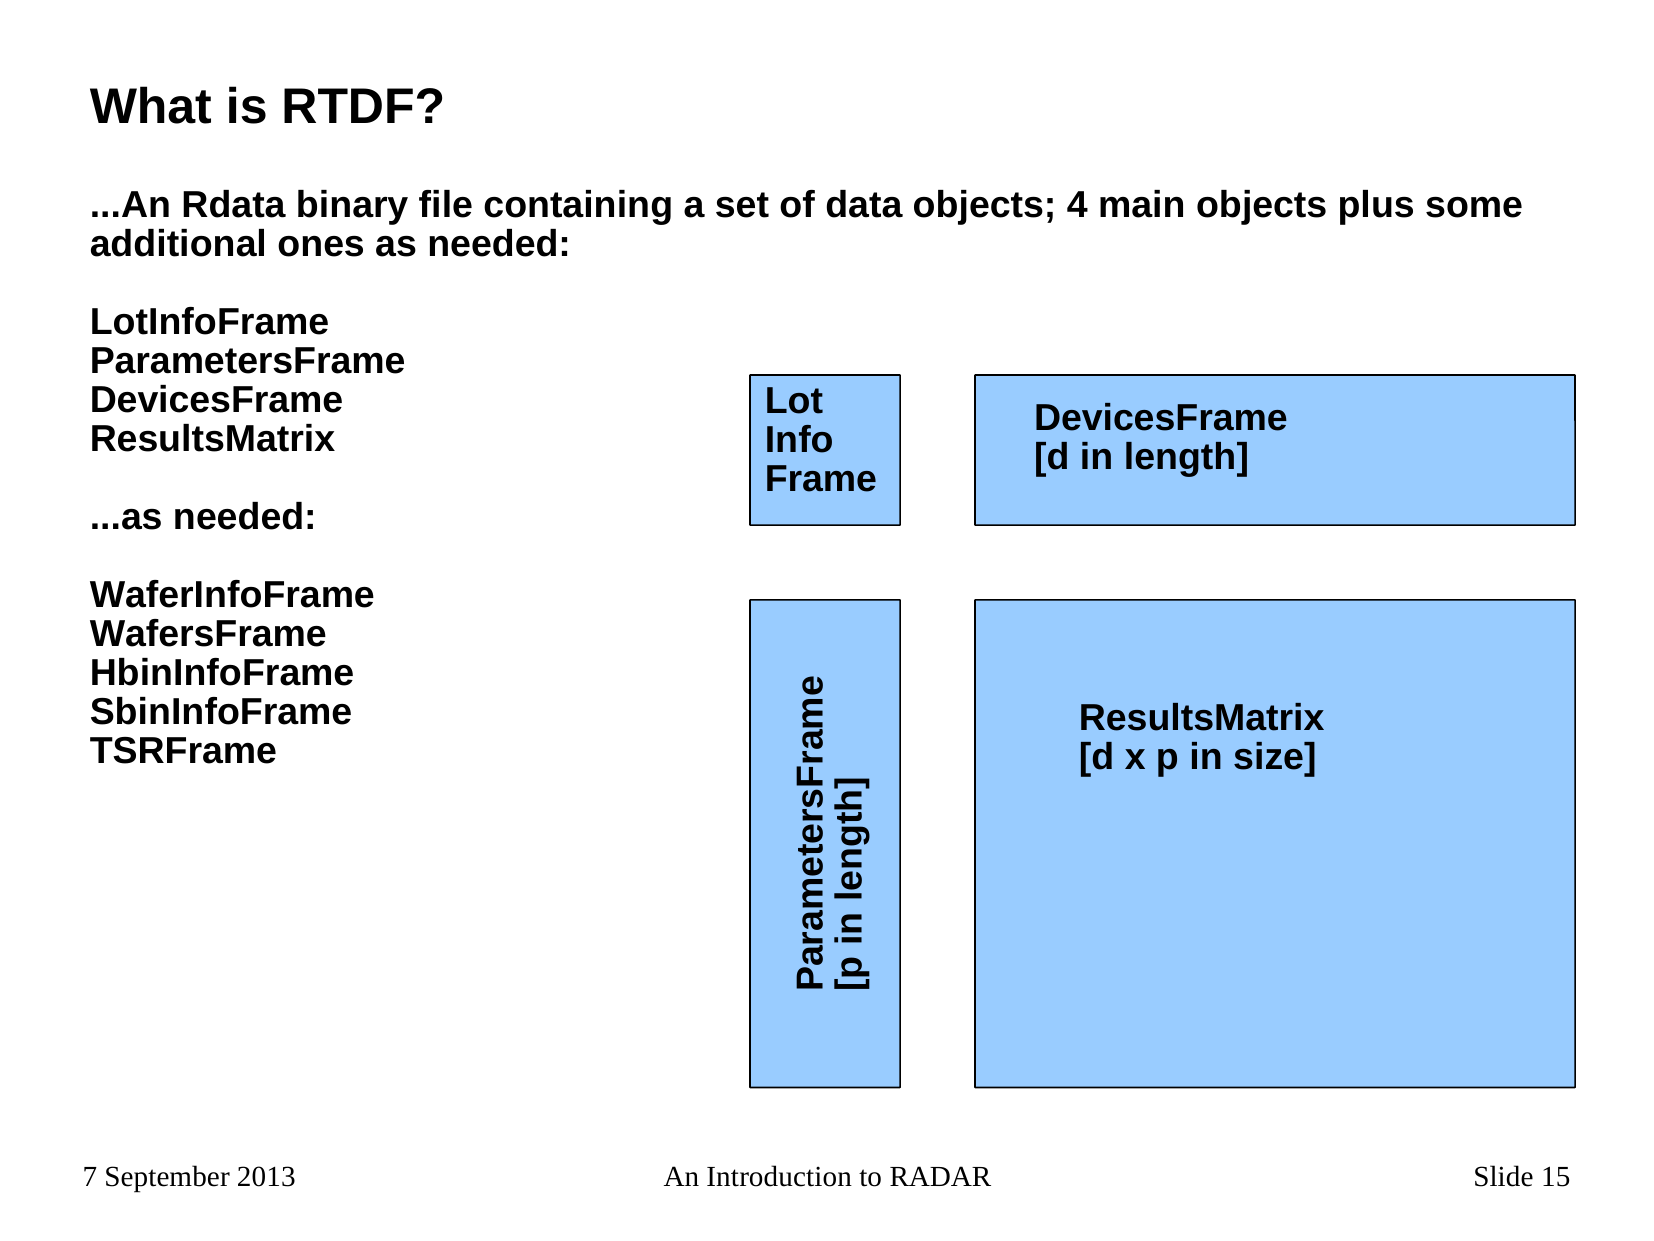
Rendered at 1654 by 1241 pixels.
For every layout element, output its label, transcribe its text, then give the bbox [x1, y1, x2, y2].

text_box ParametersFrame [p in length] [784, 661, 878, 1007]
text_box ResultsMatrix [d x p in size] [1064, 691, 1340, 785]
text_box [975, 599, 1576, 1088]
text_box Lot Info Frame [749, 375, 892, 507]
text_box DevicesFrame [d in length] [1019, 391, 1388, 485]
text_box [975, 375, 1576, 526]
text_box What is RTDF? ...An Rdata binary file containing a set of data objects; 4 main objects plus some additional ones as needed: LotInfoFrame ParametersFrame DevicesFrame ResultsMatrix ...as needed: WaferInfoFrame WafersFrame HbinInfoFrame SbinInfoFrame TSRFrame [75, 75, 1576, 1090]
text_box [750, 599, 901, 1088]
text_box [750, 375, 901, 526]
